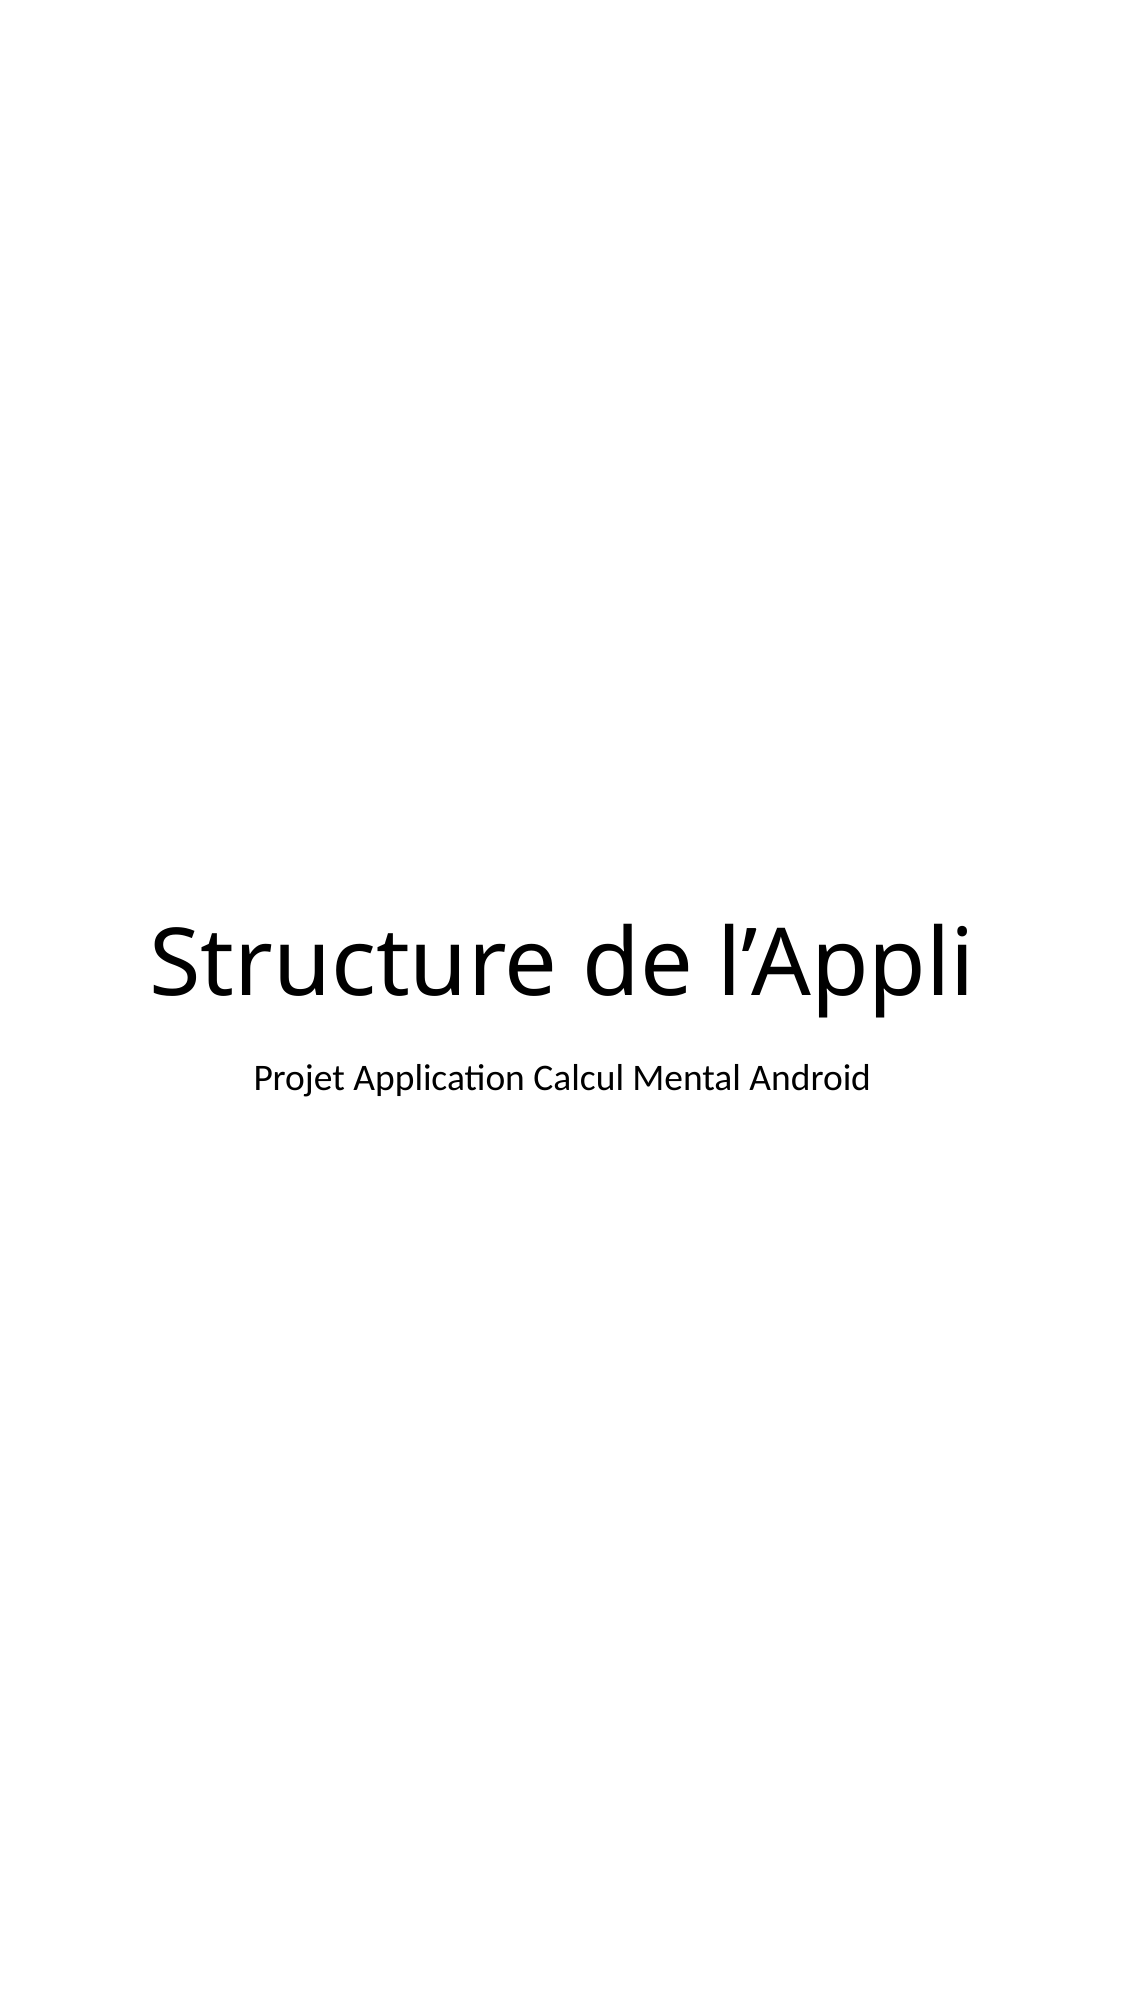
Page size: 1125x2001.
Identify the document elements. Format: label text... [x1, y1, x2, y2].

subtitle Projet Application Calcul Mental Android [140, 1050, 985, 1534]
title Structure de l’Appli [84, 327, 1041, 1024]
